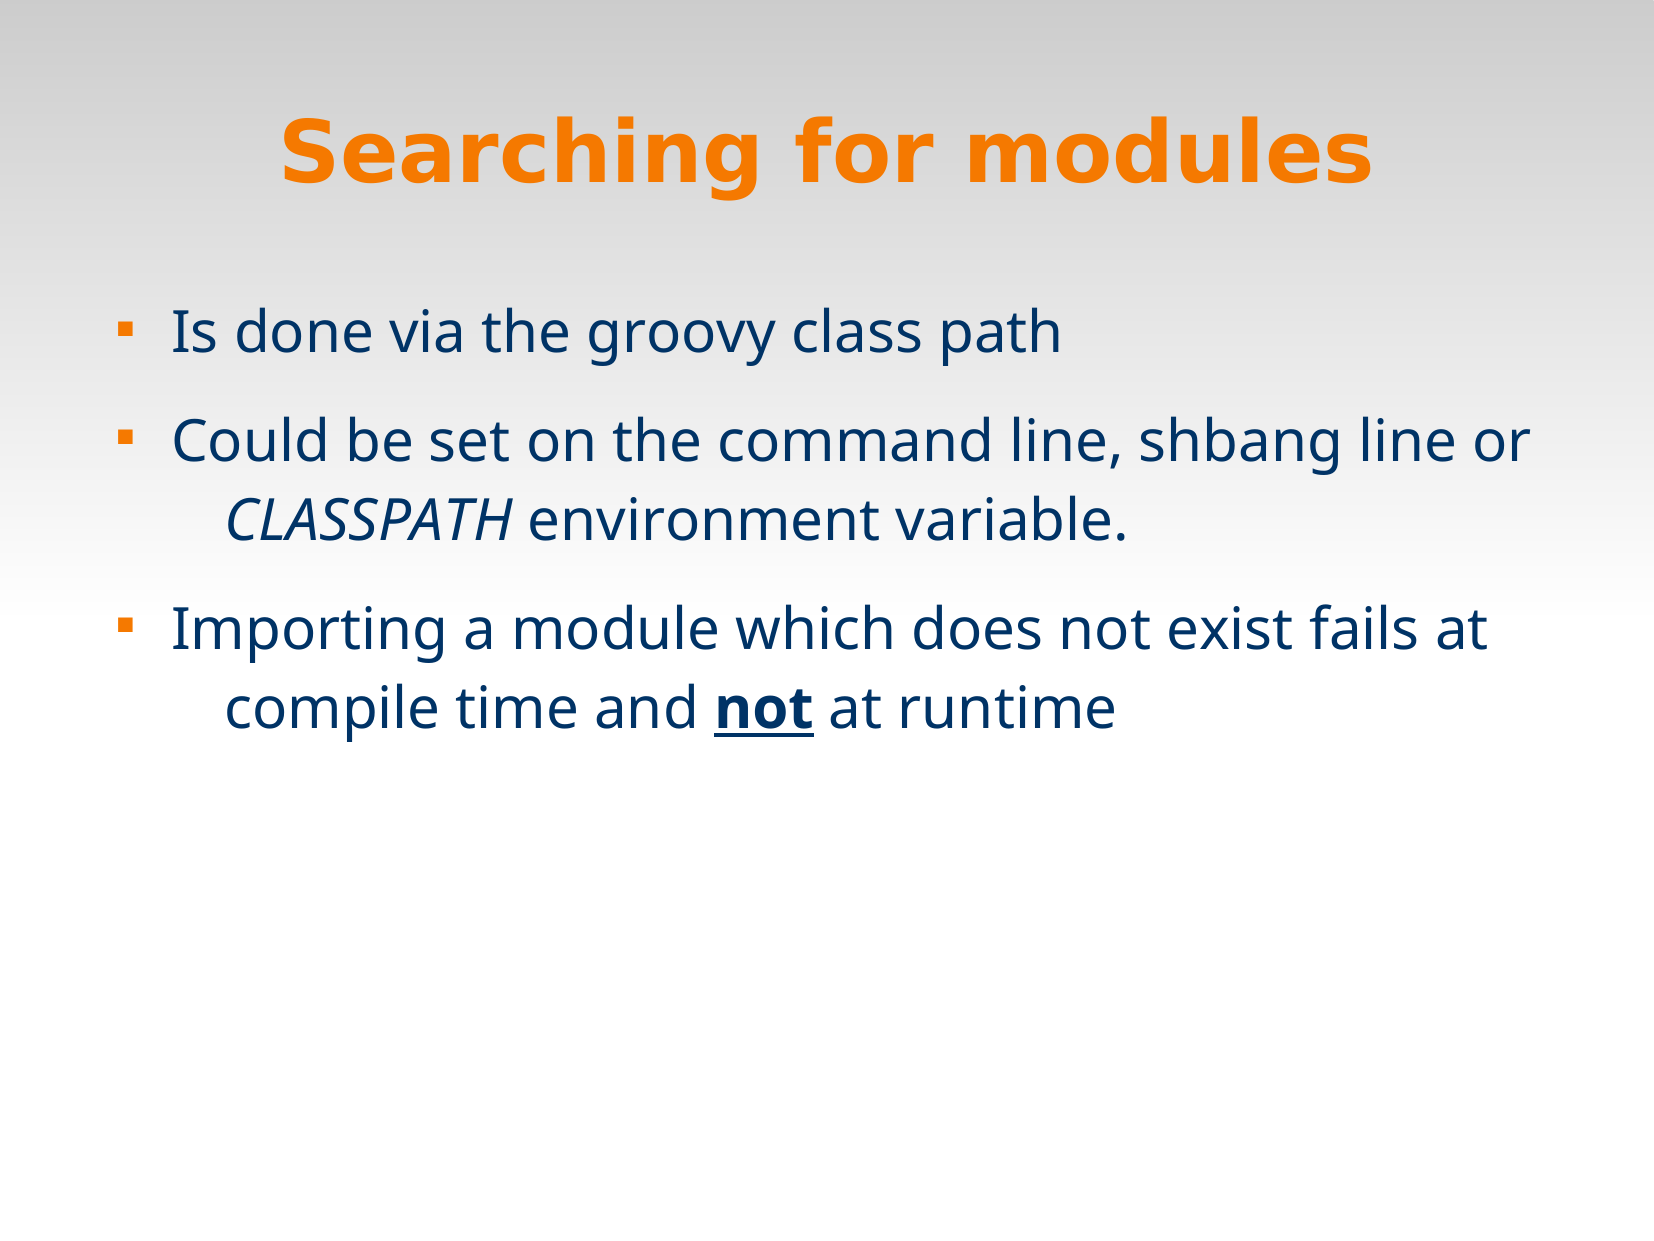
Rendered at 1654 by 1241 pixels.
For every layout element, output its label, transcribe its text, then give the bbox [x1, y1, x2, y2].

list Is done via the groovy class path Could be set on the command line, shbang line or CLASSPATH environment variable. Importing a module which does not exist fails at compile time and not at runtime [82, 290, 1571, 1109]
title Searching for modules [82, 49, 1571, 257]
